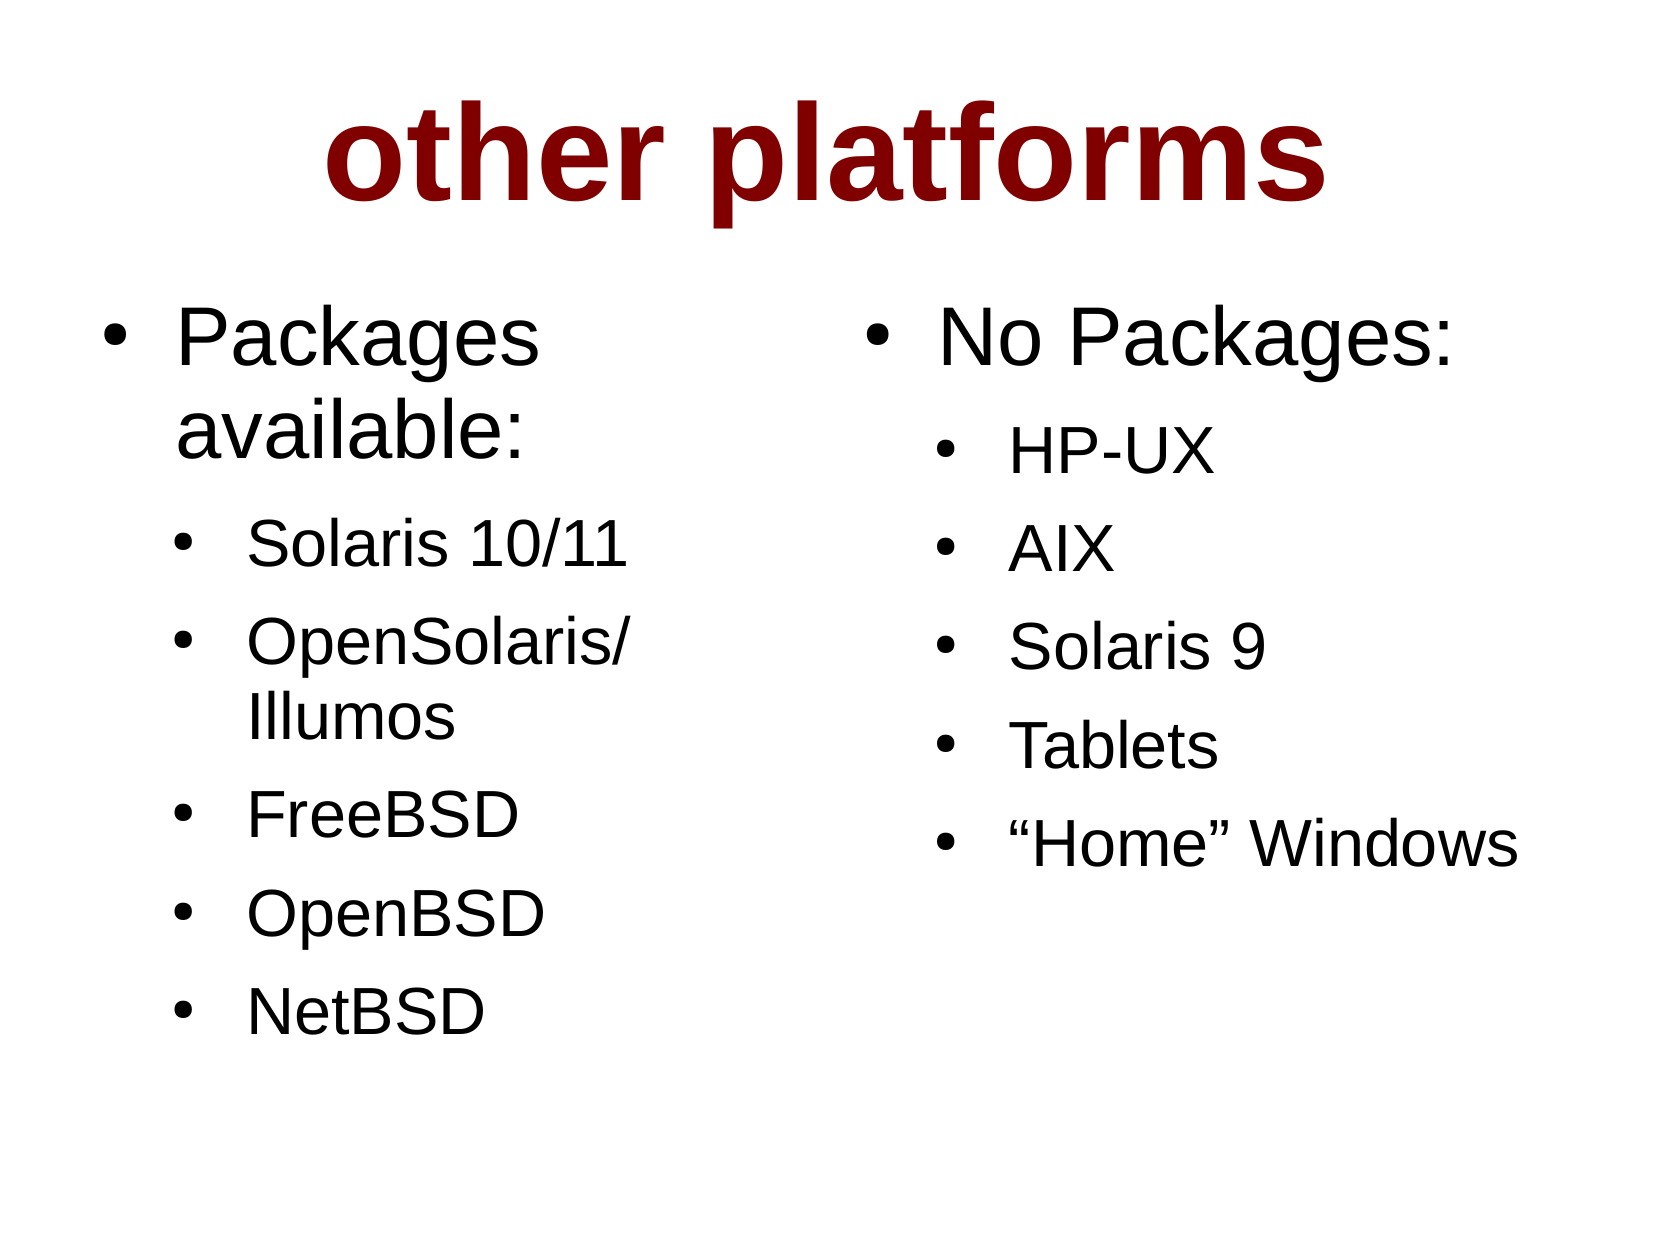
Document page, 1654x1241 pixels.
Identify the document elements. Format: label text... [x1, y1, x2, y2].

list Packages available: Solaris 10/11 OpenSolaris/ Illumos FreeBSD OpenBSD NetBSD [82, 290, 809, 1136]
title other platforms [82, 49, 1571, 257]
list No Packages: HP-UX AIX Solaris 9 Tablets “Home” Windows [845, 290, 1572, 1010]
